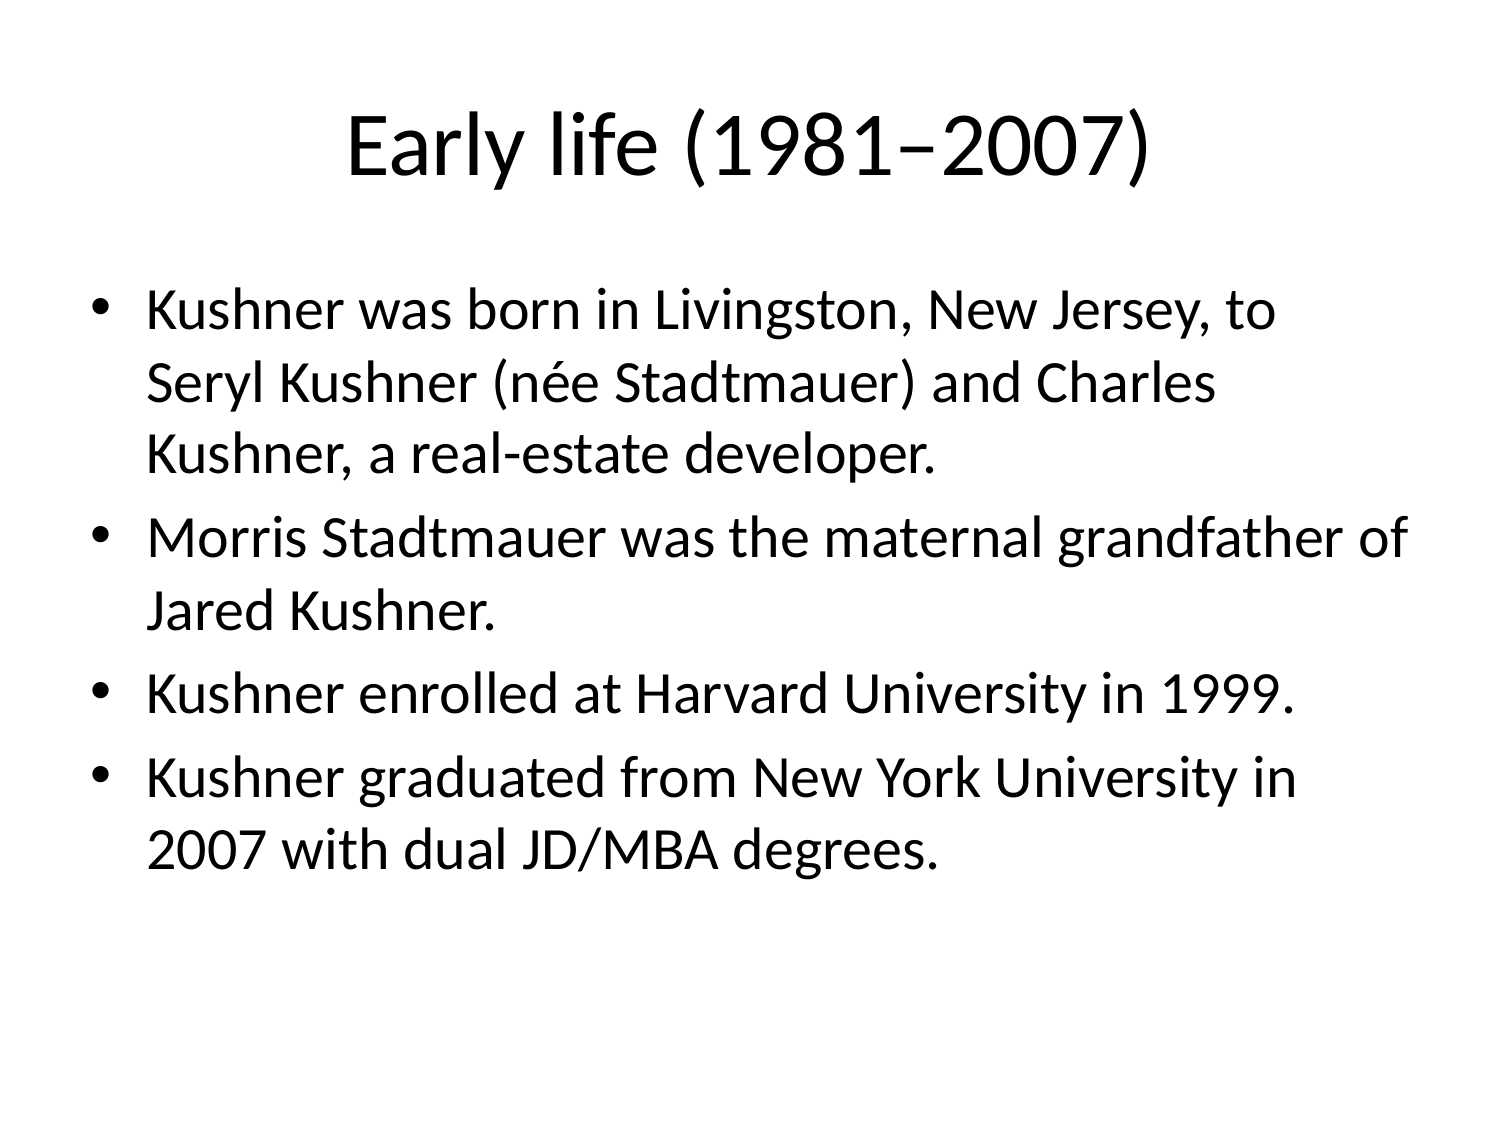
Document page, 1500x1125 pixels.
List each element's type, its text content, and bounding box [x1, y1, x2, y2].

list Kushner was born in Livingston, New Jersey, to Seryl Kushner (née Stadtmauer) and Charles Kushner, a real-estate developer. Morris Stadtmauer was the maternal grandfather of Jared Kushner. Kushner enrolled at Harvard University in 1999. Kushner graduated from New York University in 2007 with dual JD/MBA degrees. [75, 262, 1425, 1005]
title Early life (1981–2007) [75, 45, 1425, 233]
